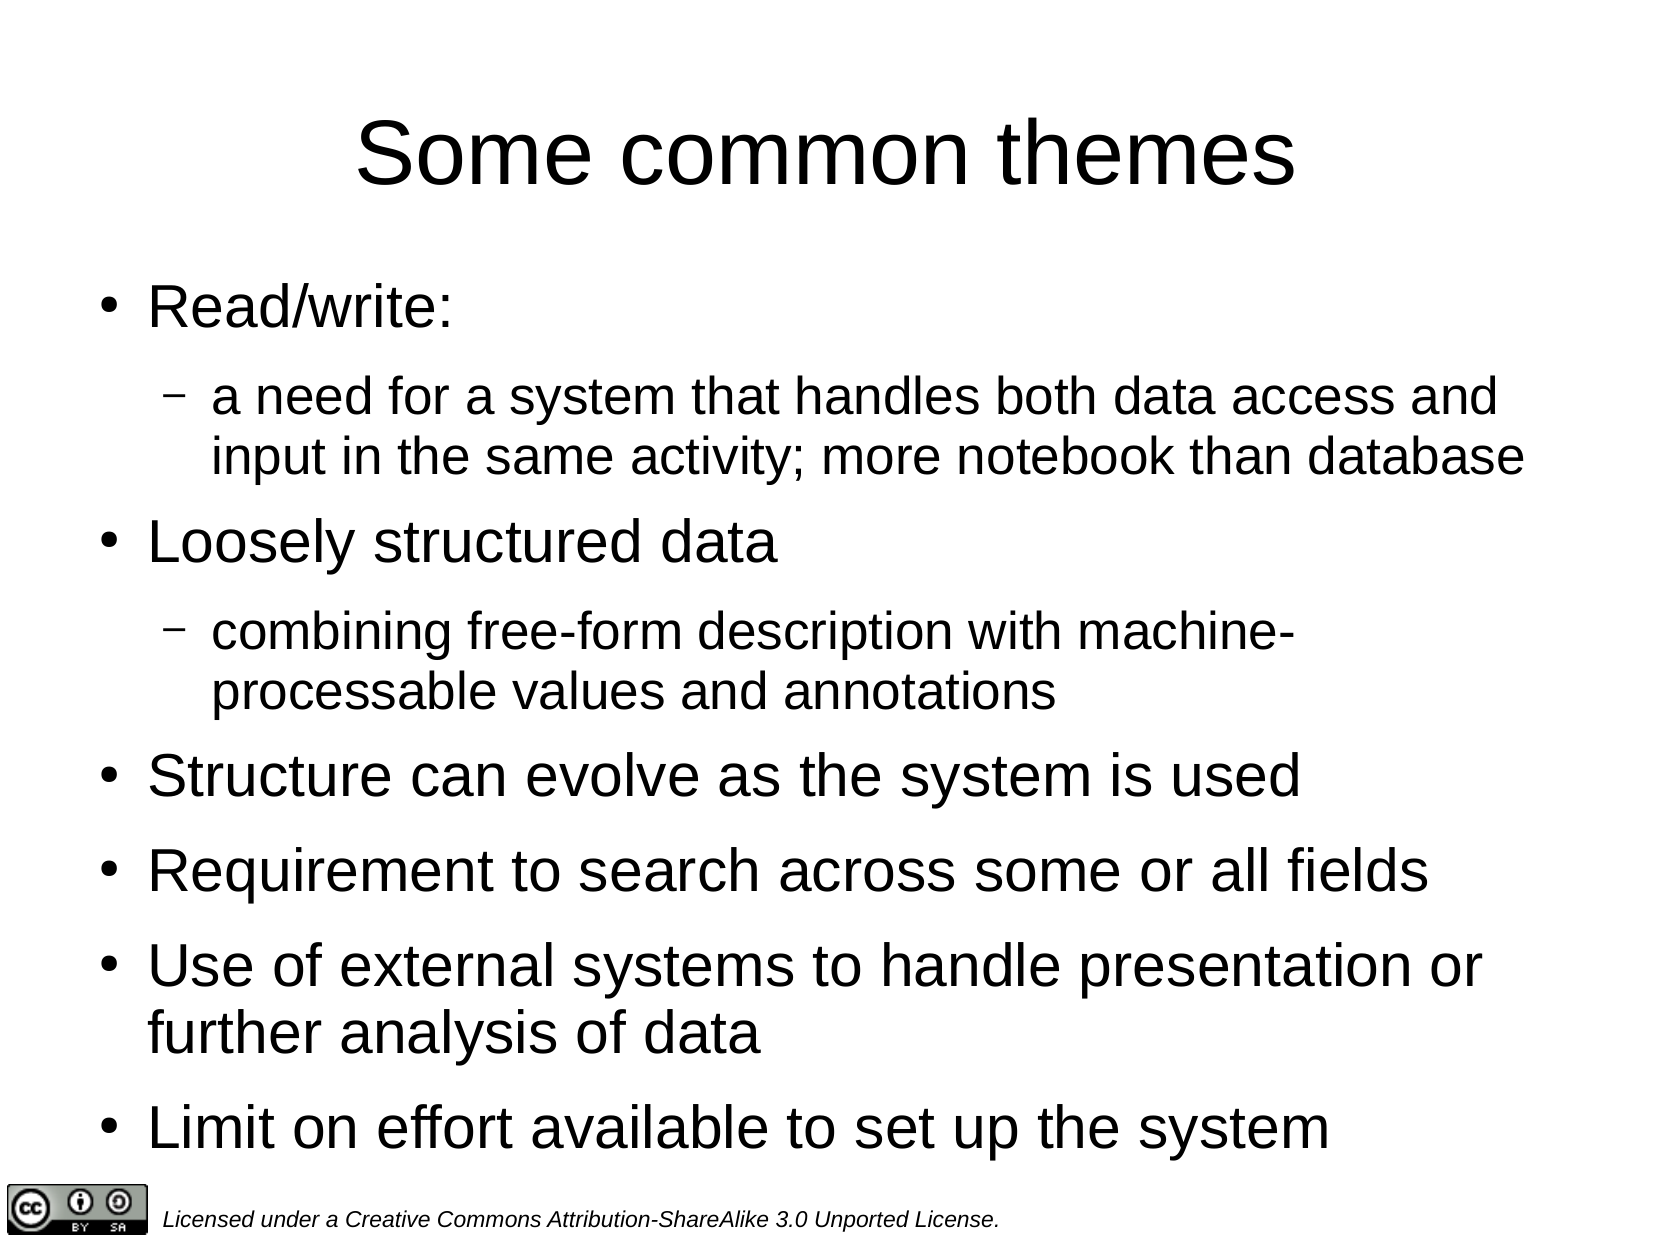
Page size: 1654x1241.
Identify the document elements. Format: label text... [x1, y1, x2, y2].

picture [7, 1184, 148, 1235]
list Read/write: a need for a system that handles both data access and input in the same activity; more notebook than database Loosely structured data combining free-form description with machine-processable values and annotations Structure can evolve as the system is used Requirement to search across some or all fields Use of external systems to handle presentation or further analysis of data Limit on effort available to set up the system [82, 272, 1538, 1176]
title Some common themes [82, 49, 1571, 257]
